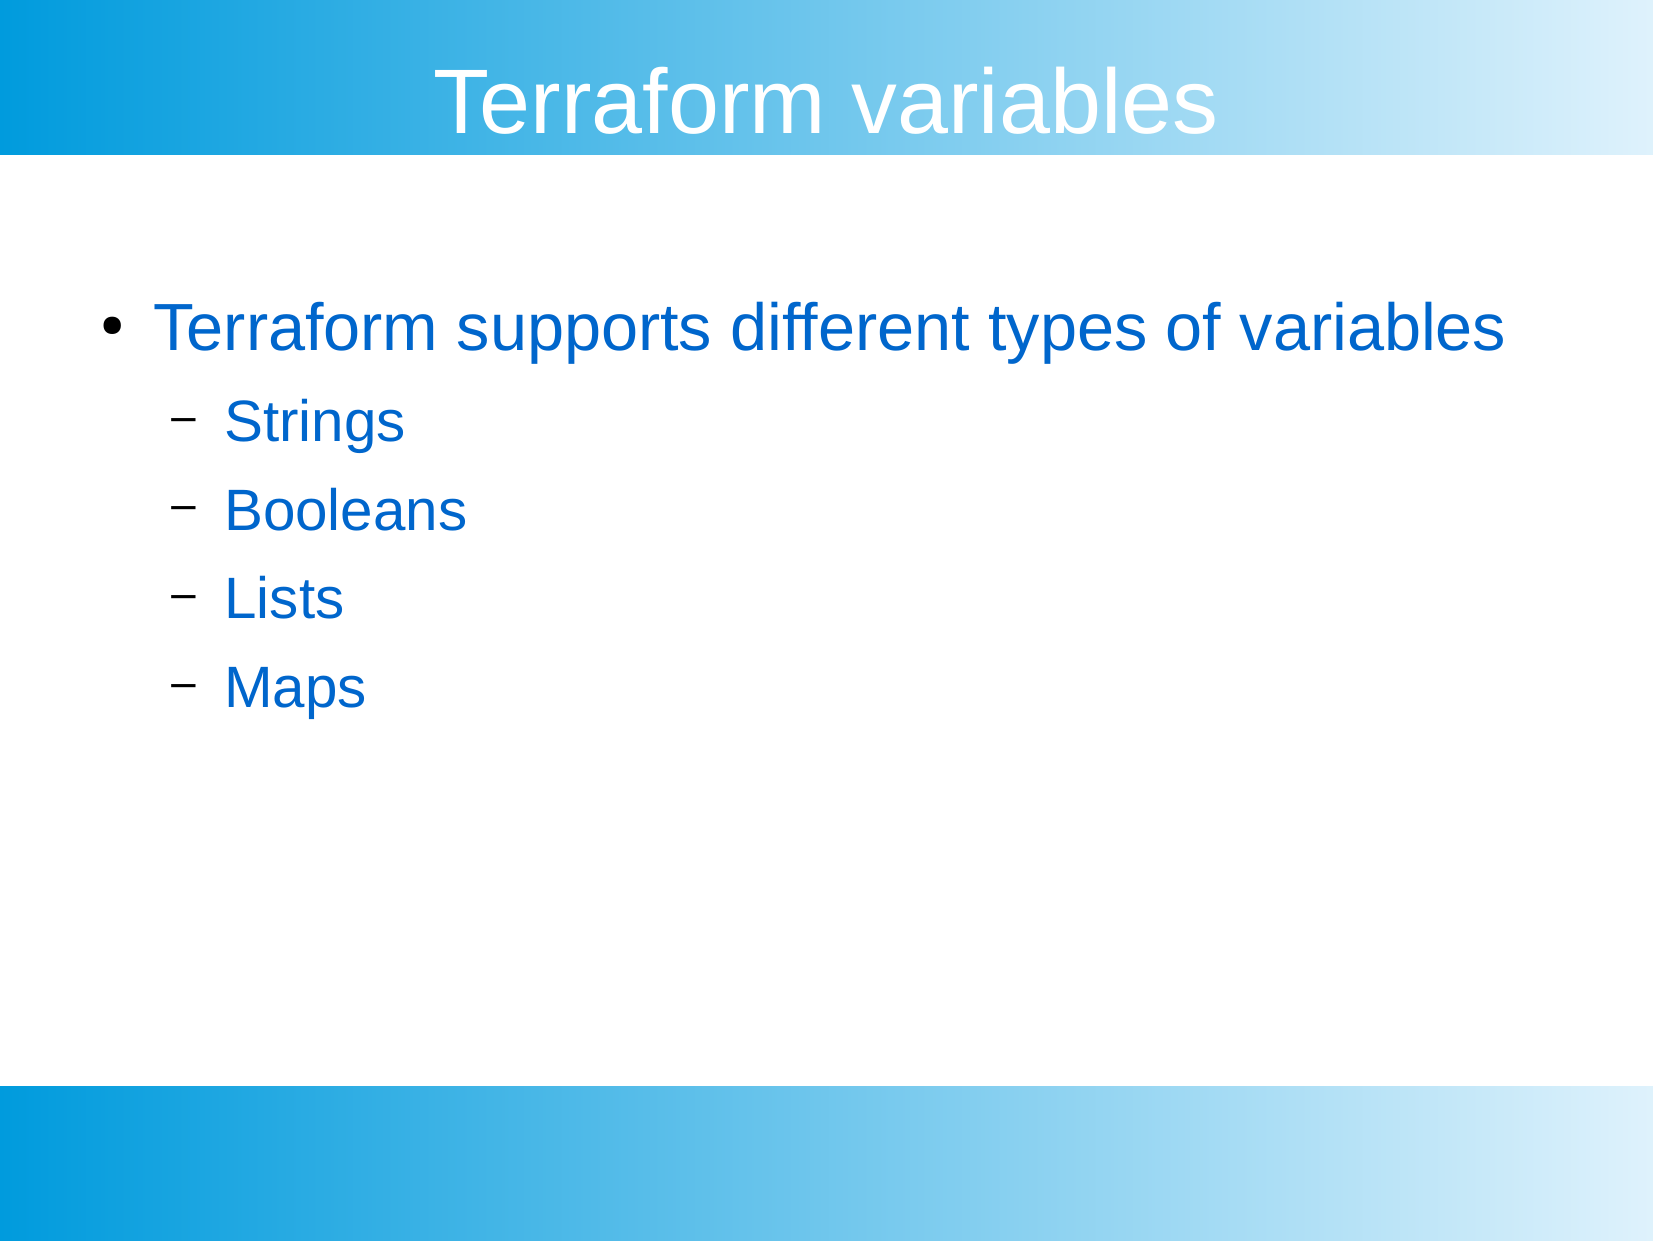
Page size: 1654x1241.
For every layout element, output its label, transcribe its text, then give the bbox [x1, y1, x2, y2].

list Terraform supports different types of variables Strings Booleans Lists Maps [82, 290, 1571, 1010]
title Terraform variables [82, 49, 1571, 155]
